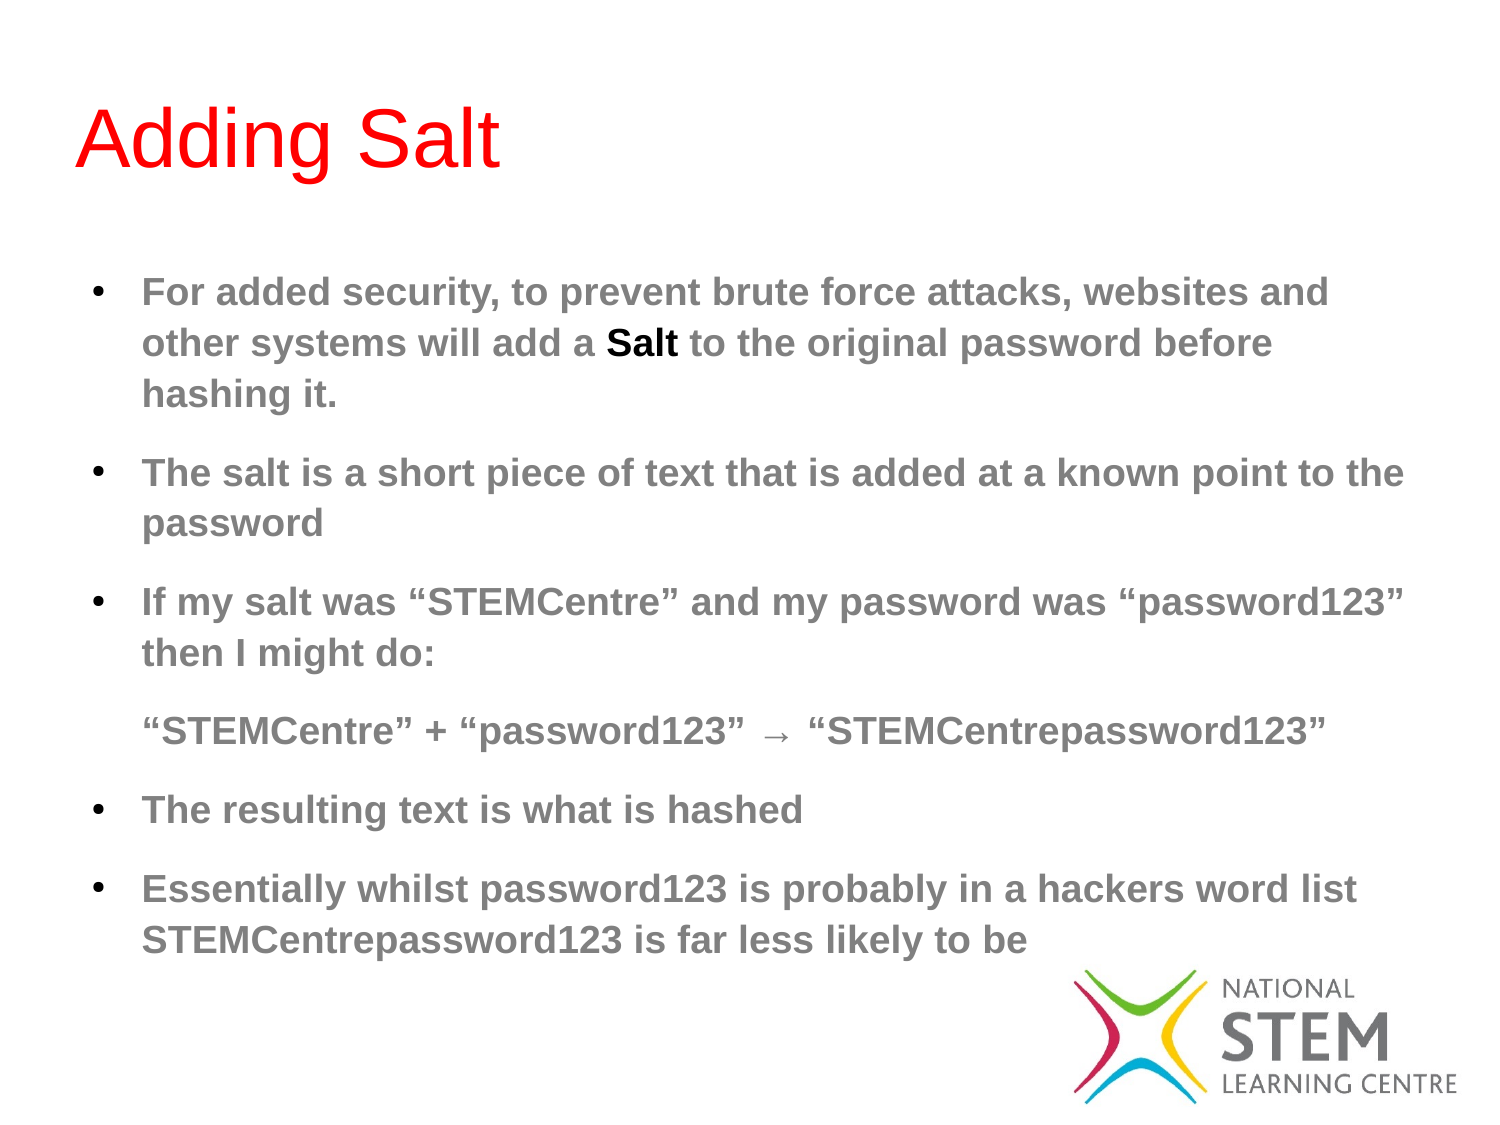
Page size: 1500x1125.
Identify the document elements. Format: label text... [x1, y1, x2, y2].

title Adding Salt [75, 44, 1425, 233]
list For added security, to prevent brute force attacks, websites and other systems will add a Salt to the original password before hashing it. The salt is a short piece of text that is added at a known point to the password If my salt was “STEMCentre” and my password was “password123” then I might do: “STEMCentre” + “password123” → “STEMCentrepassword123” The resulting text is what is hashed Essentially whilst password123 is probably in a hackers word list STEMCentrepassword123 is far less likely to be [75, 263, 1425, 969]
picture [1057, 953, 1472, 1120]
